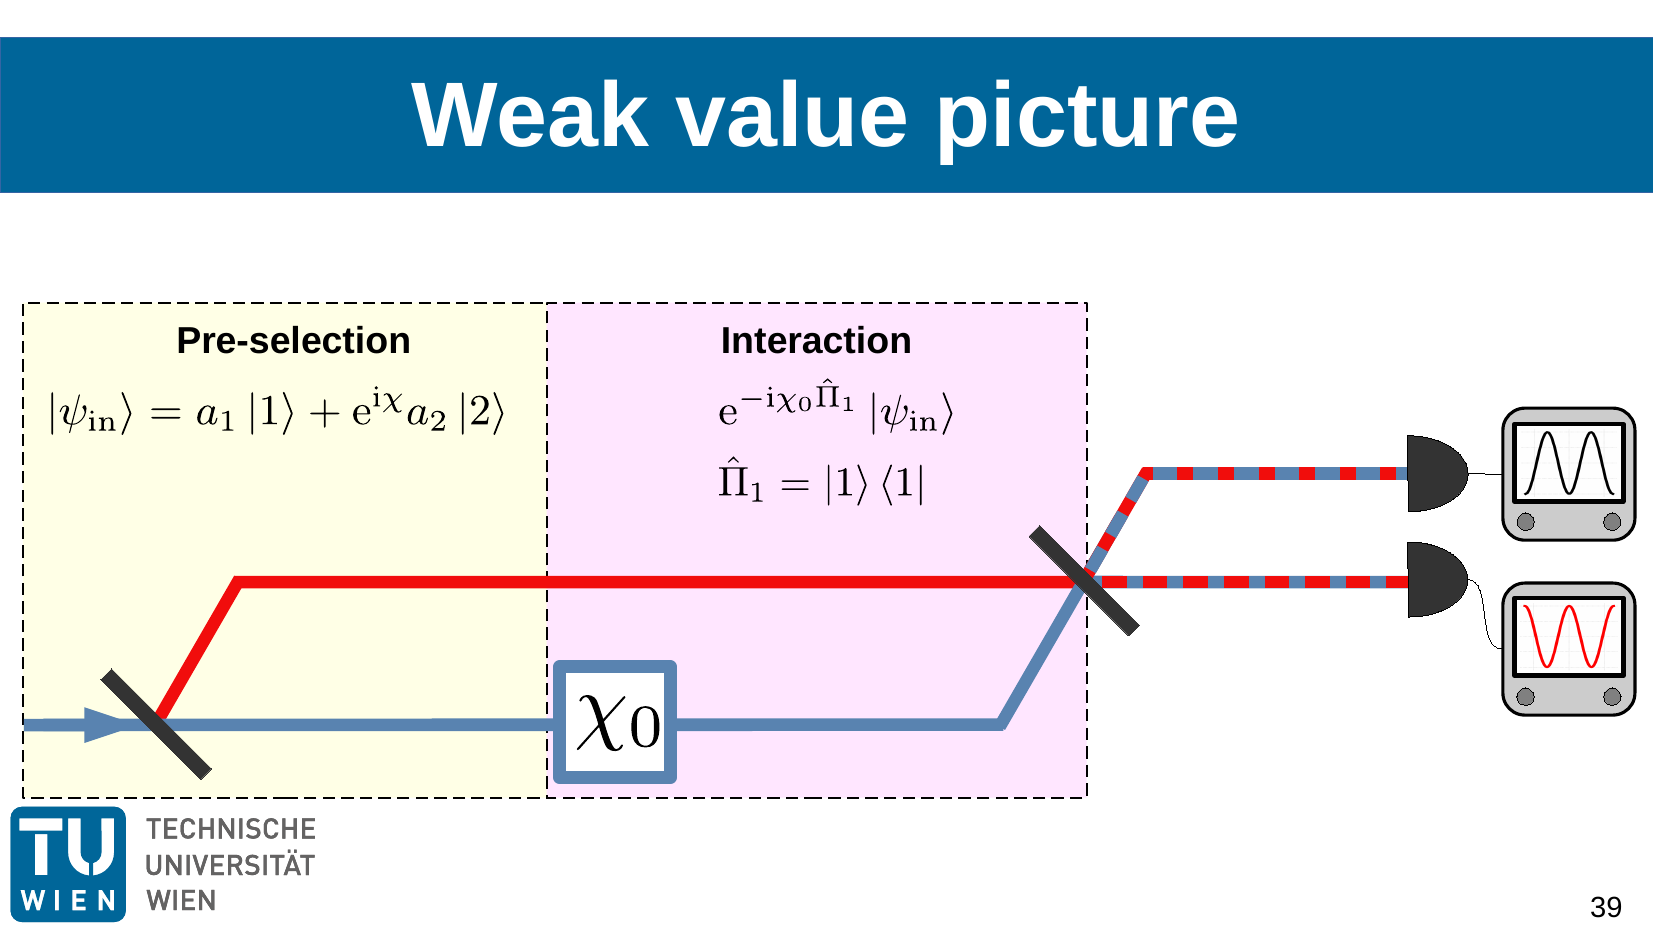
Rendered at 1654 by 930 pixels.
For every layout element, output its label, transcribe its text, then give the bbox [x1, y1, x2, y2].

title Weak value picture [0, 37, 1653, 193]
picture [712, 377, 953, 438]
text_box [22, 302, 1140, 798]
text_box [1502, 408, 1635, 541]
picture [694, 445, 935, 516]
text_box Interaction [706, 312, 928, 370]
text_box [1407, 542, 1468, 618]
text_box [1502, 583, 1635, 716]
picture [1517, 426, 1621, 500]
picture [45, 380, 511, 445]
text_box Pre-selection [161, 312, 427, 370]
picture [560, 680, 668, 766]
text_box [1407, 435, 1469, 512]
picture [1516, 600, 1622, 674]
